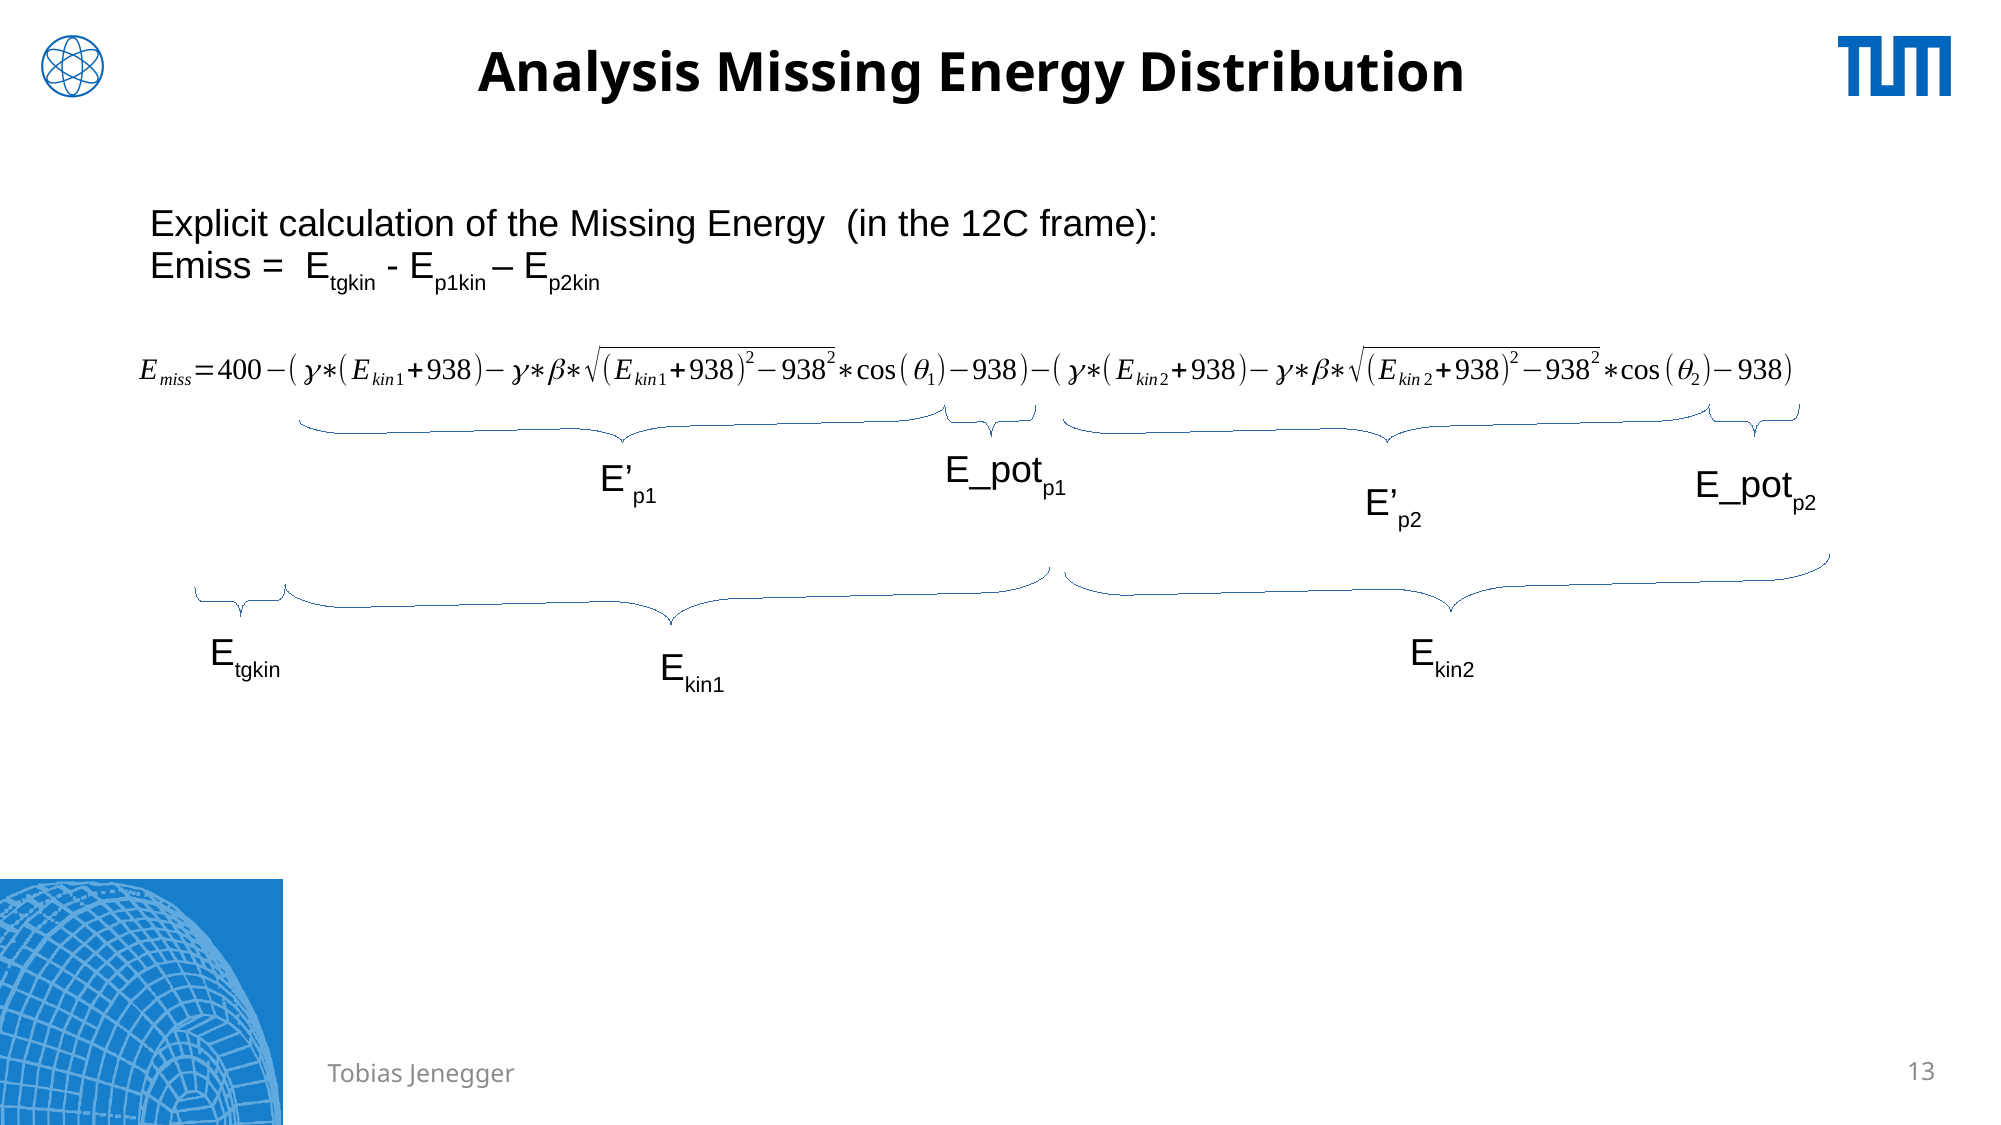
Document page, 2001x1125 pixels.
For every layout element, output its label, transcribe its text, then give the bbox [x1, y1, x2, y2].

text_box Etgkin [195, 624, 316, 691]
slide_number <number> [1500, 1042, 1951, 1103]
text_box E_potp2 [1680, 456, 1861, 526]
text_box E_potp1 [930, 441, 1111, 511]
text_box E’p2 [1350, 474, 1531, 540]
text_box E’p1 [585, 450, 766, 516]
chart [131, 345, 1801, 391]
text_box Ekin1 [645, 639, 886, 706]
title Analysis Missing Energy Distribution [137, 32, 1809, 109]
picture [0, 879, 283, 1125]
text_box Explicit calculation of the Missing Energy (in the 12C frame): Emiss = Etgkin - Ep1kin – Ep2kin [135, 195, 1876, 438]
picture [36, 30, 108, 101]
text_box Ekin2 [1395, 624, 1636, 691]
slide_number Tobias Jenegger [312, 1042, 588, 1103]
picture [1838, 36, 1951, 96]
